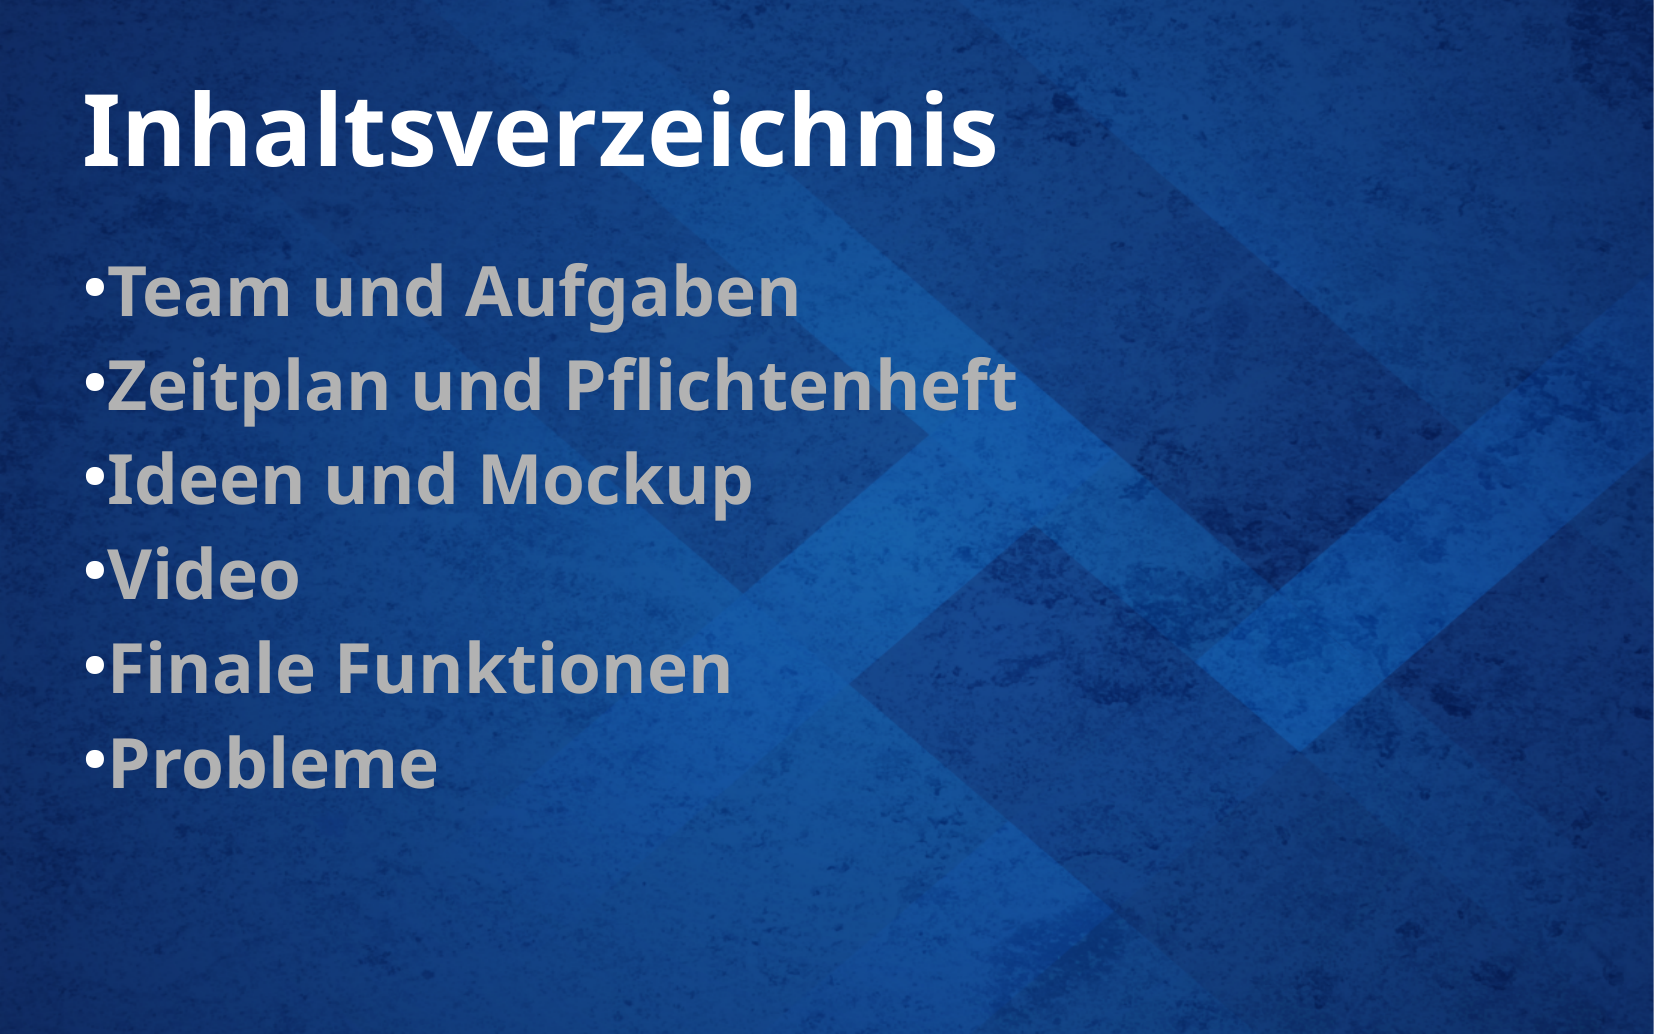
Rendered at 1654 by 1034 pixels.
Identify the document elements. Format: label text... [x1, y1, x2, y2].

title Inhaltsverzeichnis [82, 41, 1571, 214]
subtitle Team und Aufgaben Zeitplan und Pflichtenheft Ideen und Mockup Video Finale Funktionen Probleme [82, 241, 1538, 842]
picture [0, 0, 1654, 1034]
